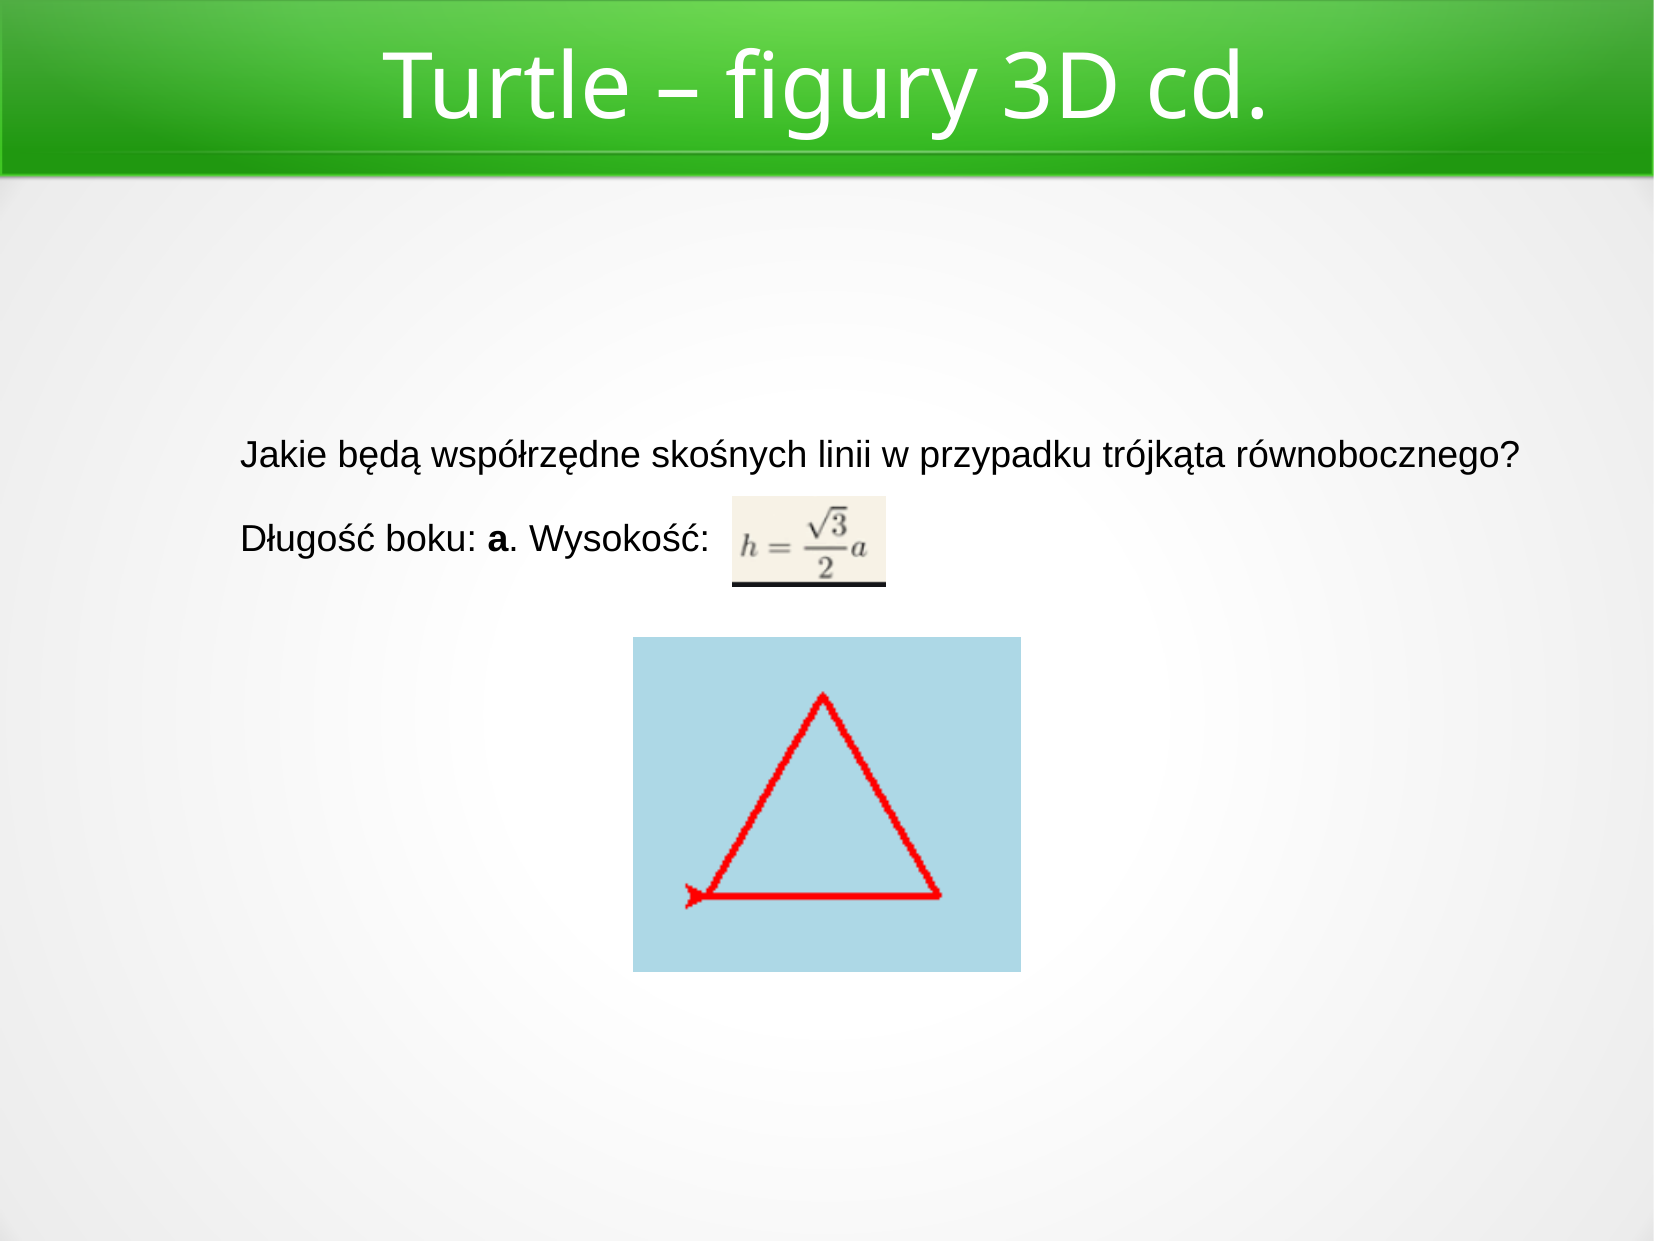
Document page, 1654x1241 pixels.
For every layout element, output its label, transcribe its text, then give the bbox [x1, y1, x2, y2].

picture [0, 0, 1654, 1241]
title Turtle – figury 3D cd. [82, 11, 1571, 154]
text_box Jakie będą współrzędne skośnych linii w przypadku trójkąta równobocznego? Długość boku: a. Wysokość: [225, 426, 1536, 567]
